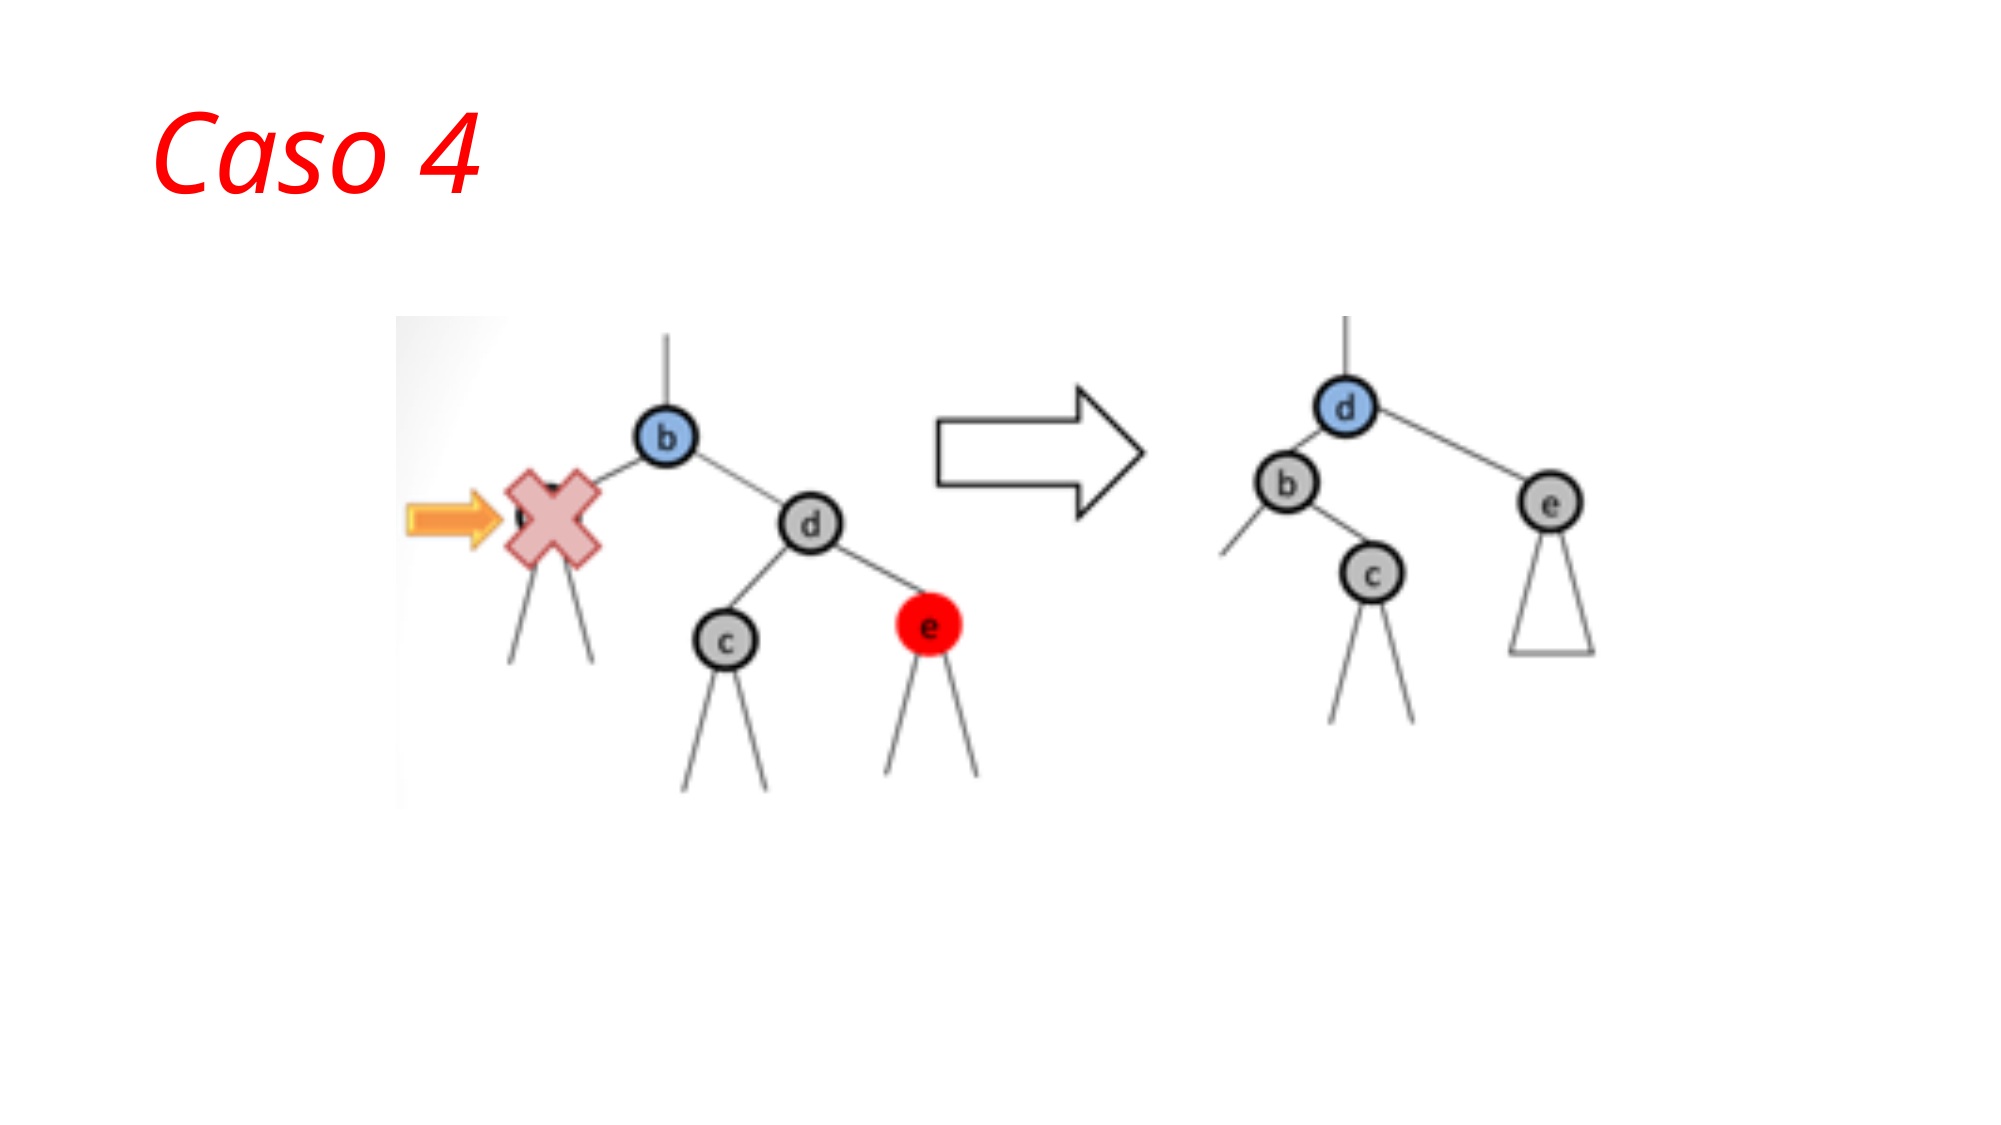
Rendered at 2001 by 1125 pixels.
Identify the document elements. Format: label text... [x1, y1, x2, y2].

picture [396, 316, 1604, 809]
text_box Caso 4 [133, 73, 844, 225]
